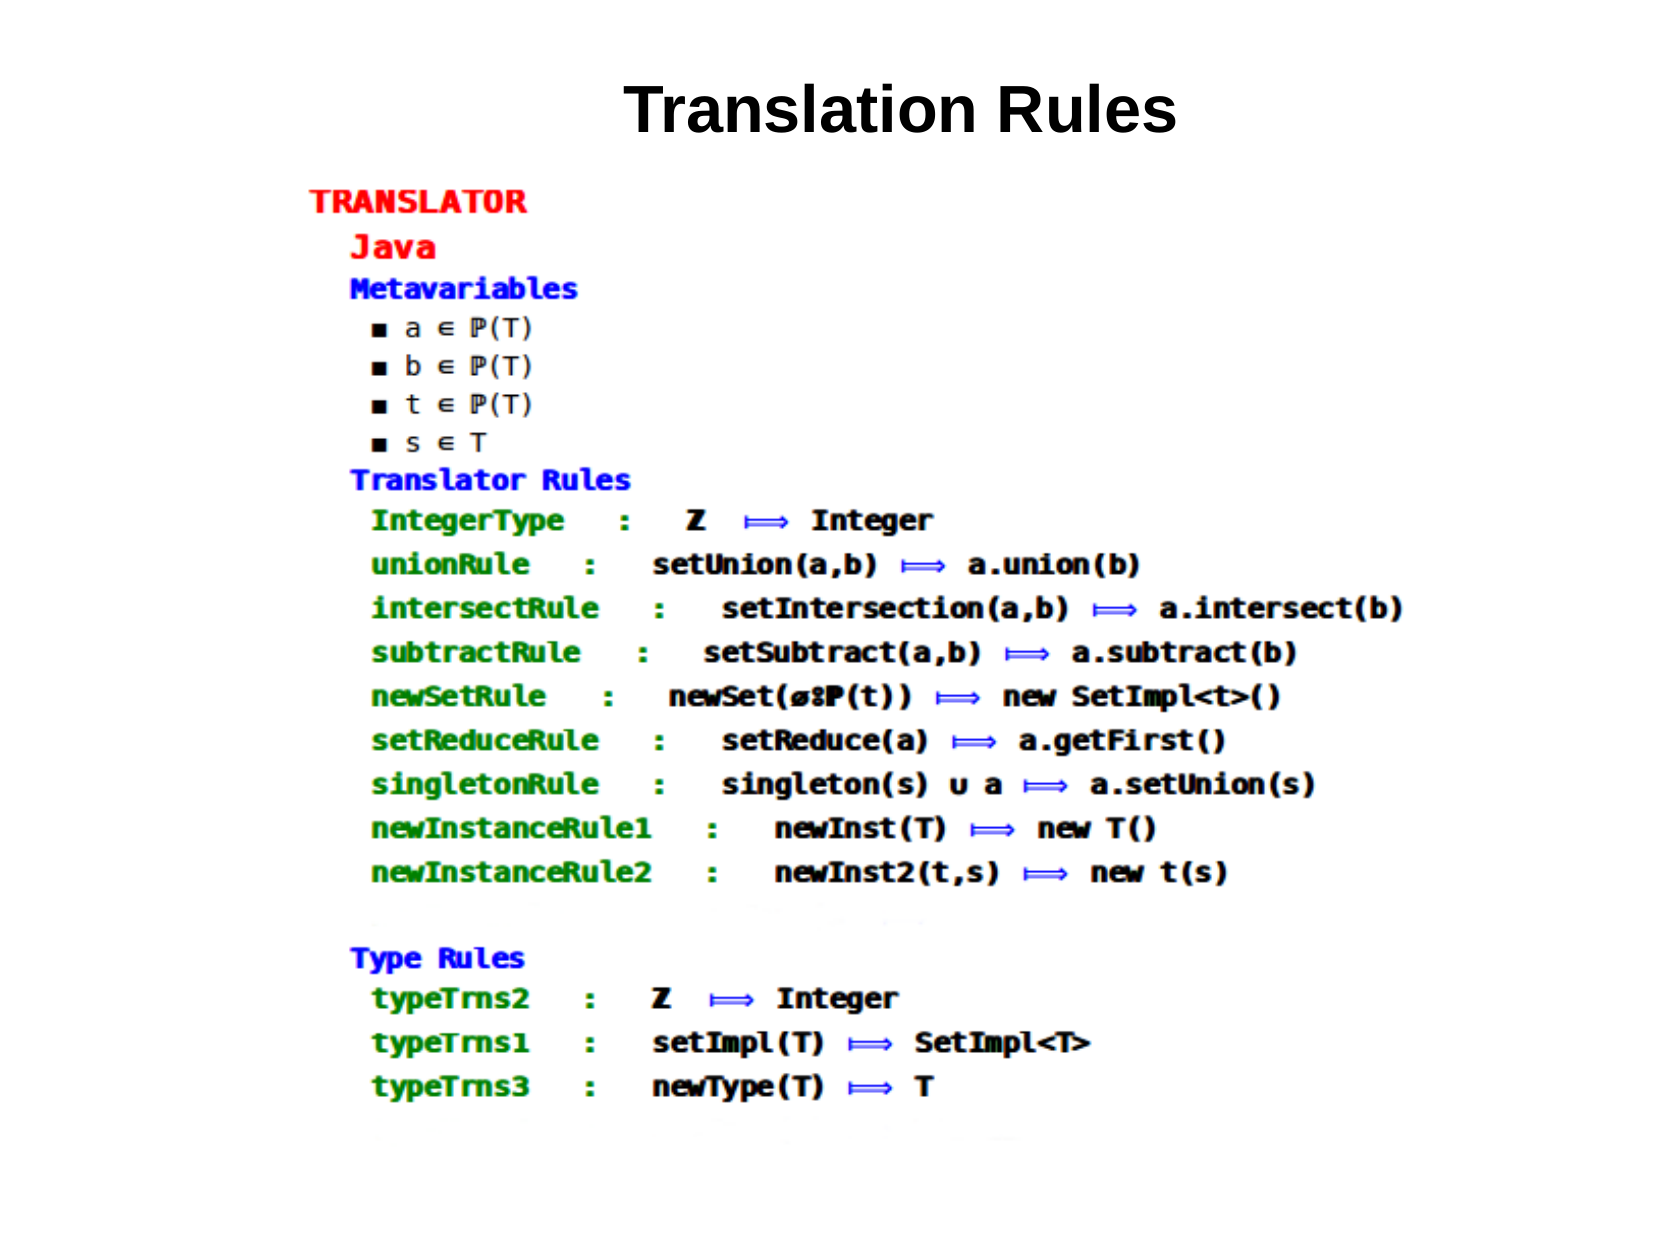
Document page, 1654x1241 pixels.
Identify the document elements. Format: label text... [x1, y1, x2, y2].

text_box Translation Rules [430, 72, 1230, 163]
picture [295, 177, 1430, 1158]
